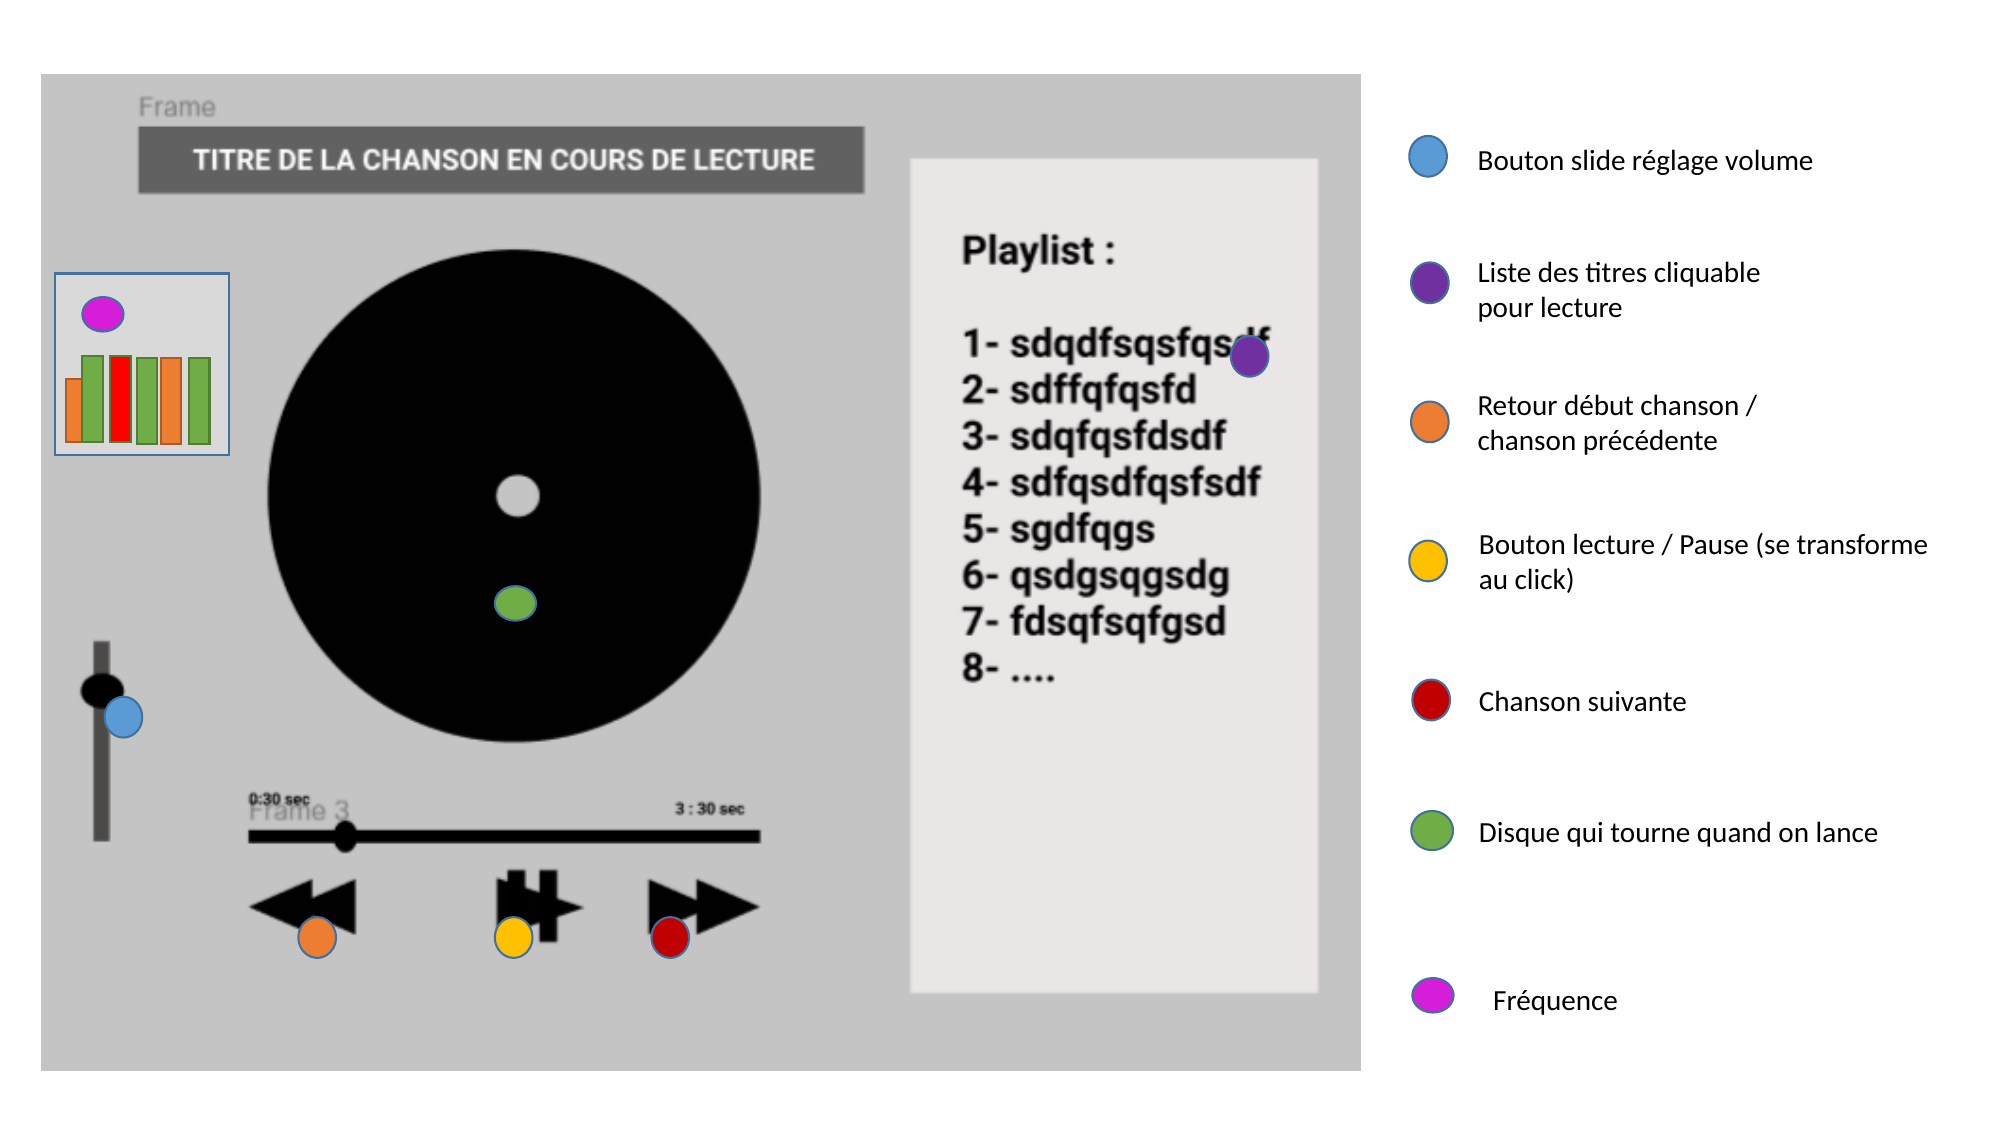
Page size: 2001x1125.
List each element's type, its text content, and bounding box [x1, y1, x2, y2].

text_box [494, 917, 533, 958]
text_box [1411, 262, 1449, 304]
text_box [55, 273, 229, 455]
text_box Liste des titres cliquable pour lecture [1462, 245, 1835, 332]
text_box Retour début chanson / chanson précédente [1462, 378, 1865, 465]
text_box [1411, 811, 1453, 851]
text_box [651, 917, 690, 958]
text_box Chanson suivante [1464, 674, 1822, 726]
text_box Bouton lecture / Pause (se transforme au click) [1464, 518, 1944, 604]
text_box [1412, 978, 1454, 1013]
text_box [1409, 540, 1447, 582]
text_box Fréquence [1478, 965, 1883, 1026]
text_box [1411, 401, 1449, 443]
picture [41, 74, 1361, 1071]
text_box [1409, 135, 1447, 177]
text_box [104, 696, 143, 738]
text_box [494, 586, 536, 621]
text_box [1412, 679, 1450, 721]
text_box Disque qui tourne quand on lance [1464, 805, 1921, 856]
text_box [1230, 335, 1269, 377]
text_box [298, 917, 336, 958]
text_box Bouton slide réglage volume [1462, 133, 1854, 185]
